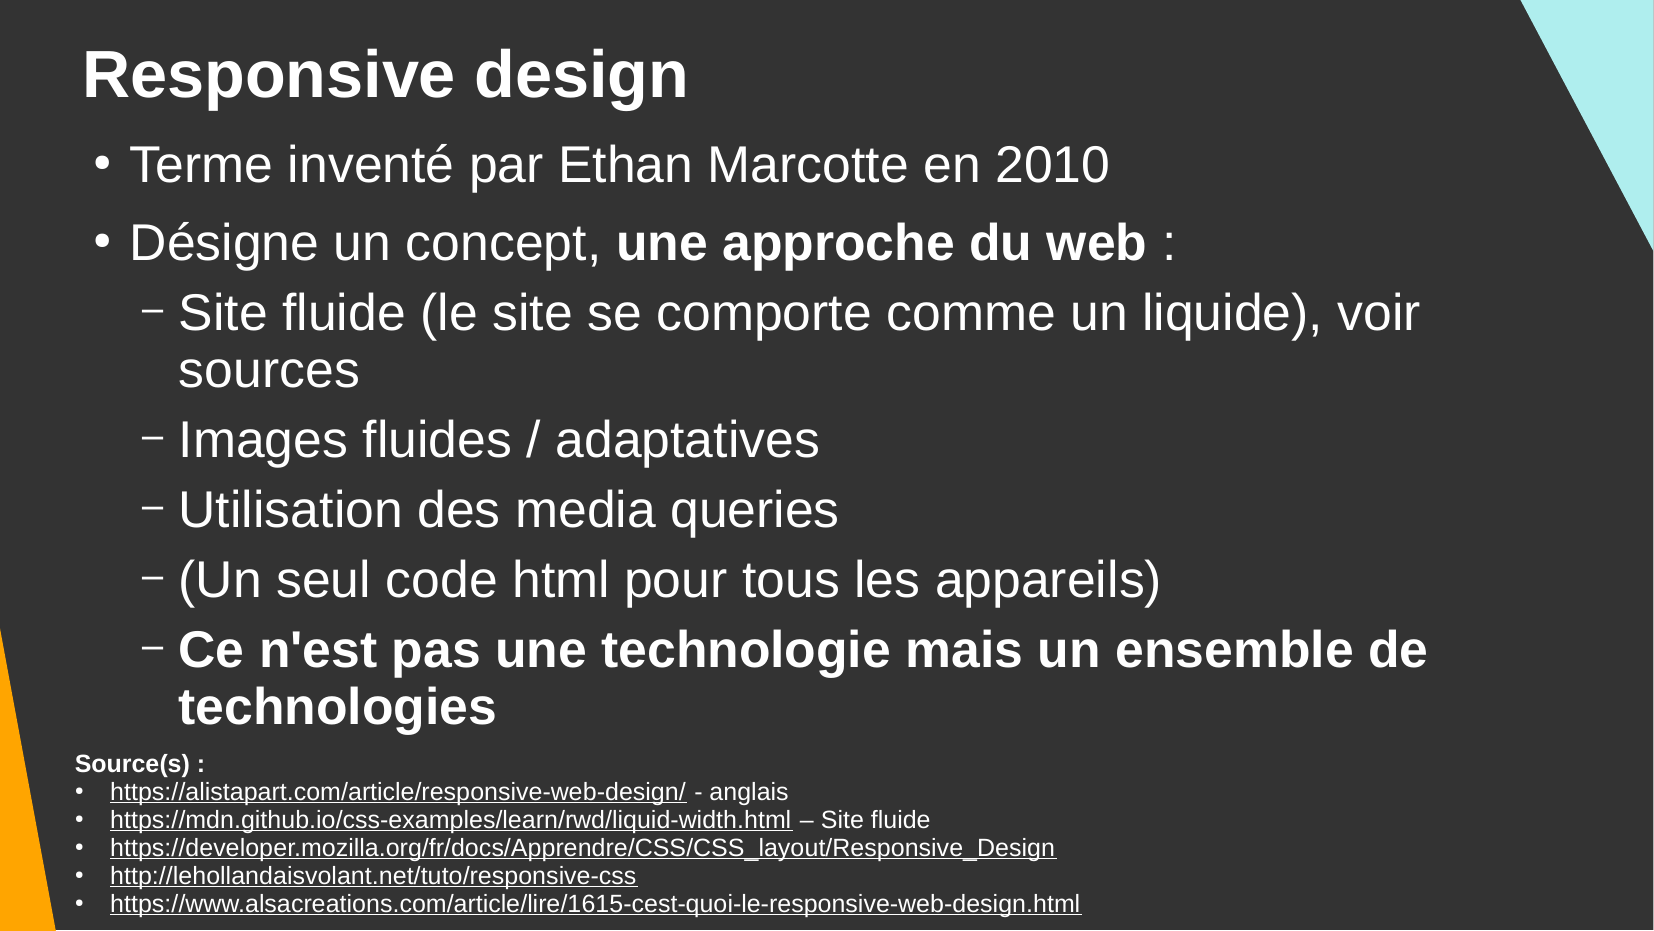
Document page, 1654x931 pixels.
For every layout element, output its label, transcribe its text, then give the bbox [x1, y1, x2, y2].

text_box Source(s) : https://alistapart.com/article/responsive-web-design/ - anglais https://mdn.github.io/css-examples/learn/rwd/liquid-width.html – Site fluide https://developer.mozilla.org/fr/docs/Apprendre/CSS/CSS_layout/Responsive_Design http://lehollandaisvolant.net/tuto/responsive-css https://www.alsacreations.com/article/lire/1615-cest-quoi-le-responsive-web-design.html [60, 742, 1546, 931]
title Responsive design [82, 37, 1571, 114]
text_box [0, 628, 56, 931]
list Terme inventé par Ethan Marcotte en 2010 Désigne un concept, une approche du web : Site fluide (le site se comporte comme un liquide), voir sources Images fluides / adaptatives Utilisation des media queries (Un seul code html pour tous les appareils) Ce n'est pas une technologie mais un ensemble de technologies [80, 135, 1605, 743]
text_box [1520, 0, 1654, 253]
